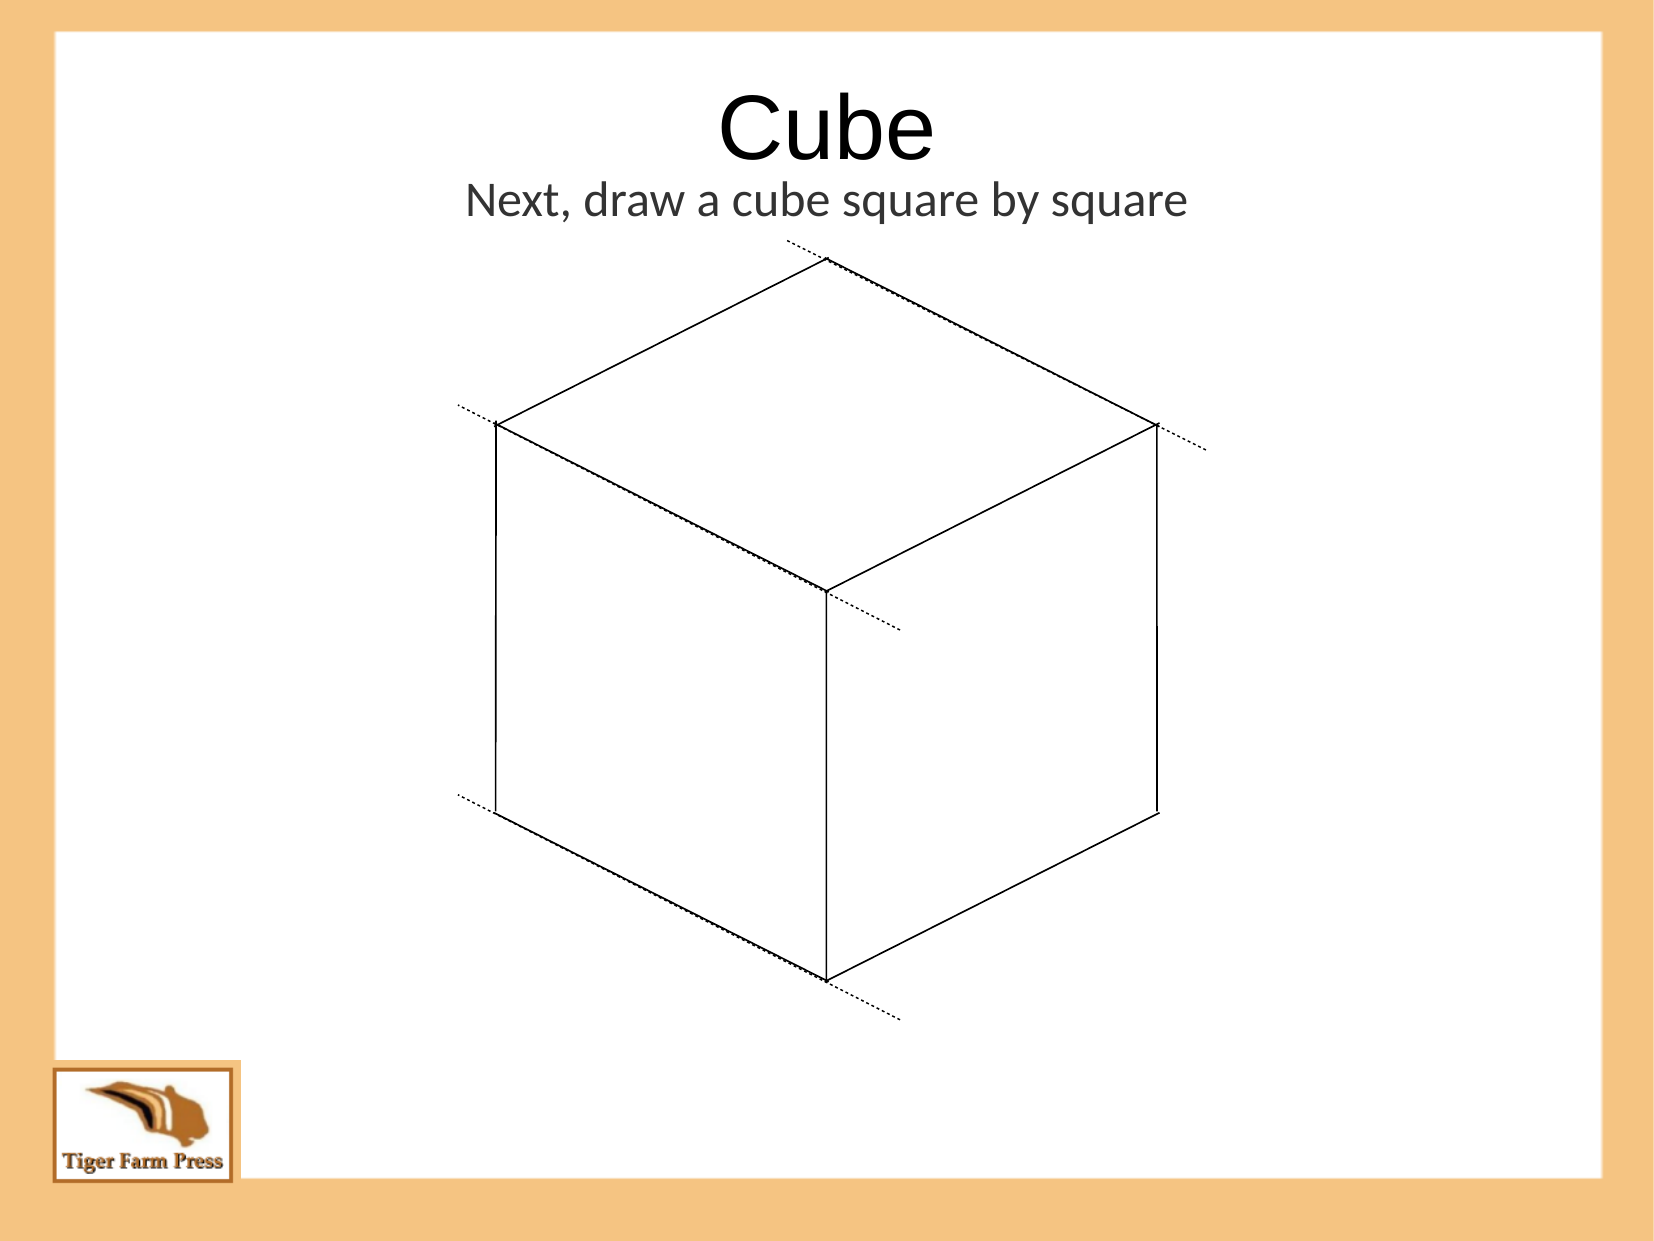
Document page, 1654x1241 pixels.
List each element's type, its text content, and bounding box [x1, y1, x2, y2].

picture [0, 0, 1654, 1241]
title Cube Next, draw a cube square by square [82, 49, 1571, 257]
